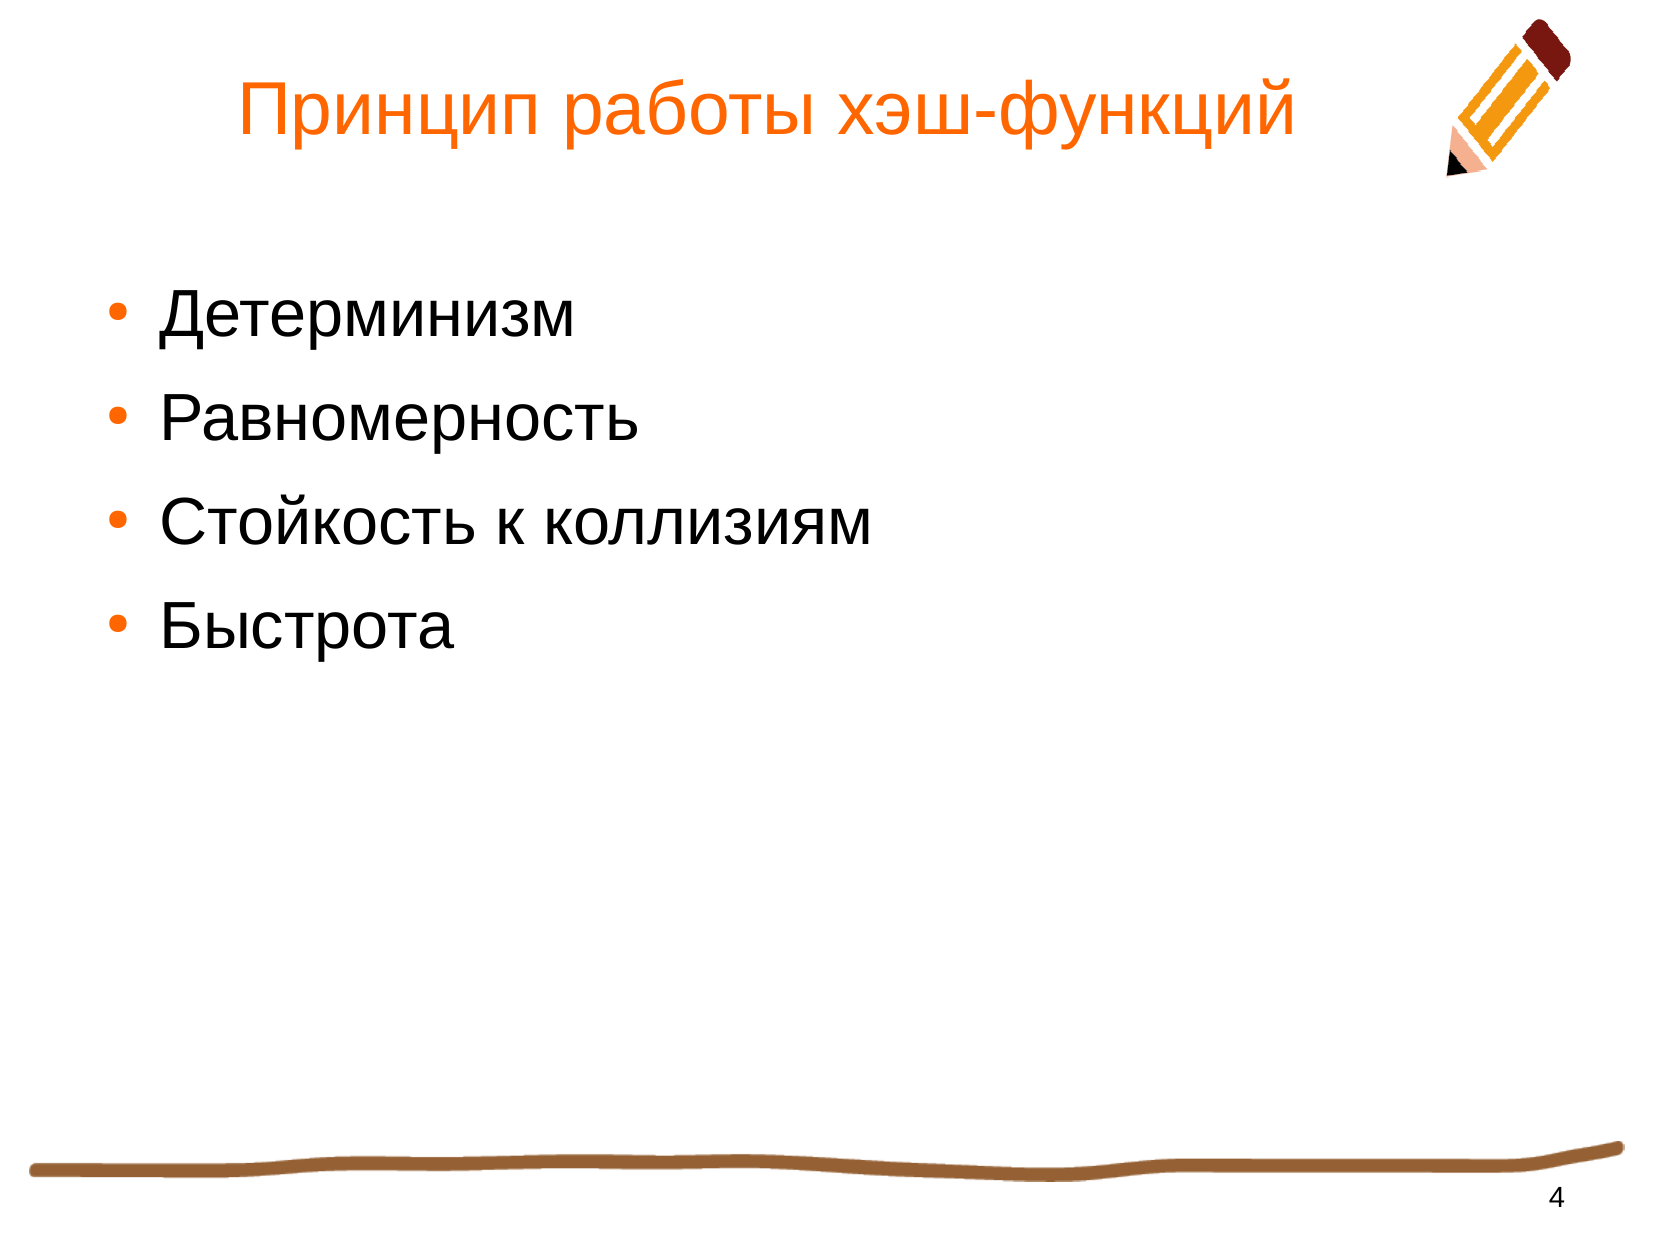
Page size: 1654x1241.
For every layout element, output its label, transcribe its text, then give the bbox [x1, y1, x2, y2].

list Детерминизм Равномерность Стойкость к коллизиям Быстрота [88, 275, 1536, 1142]
title Принцип работы хэш-функций [88, 39, 1447, 178]
picture [29, 1141, 1625, 1182]
picture [1446, 19, 1571, 178]
